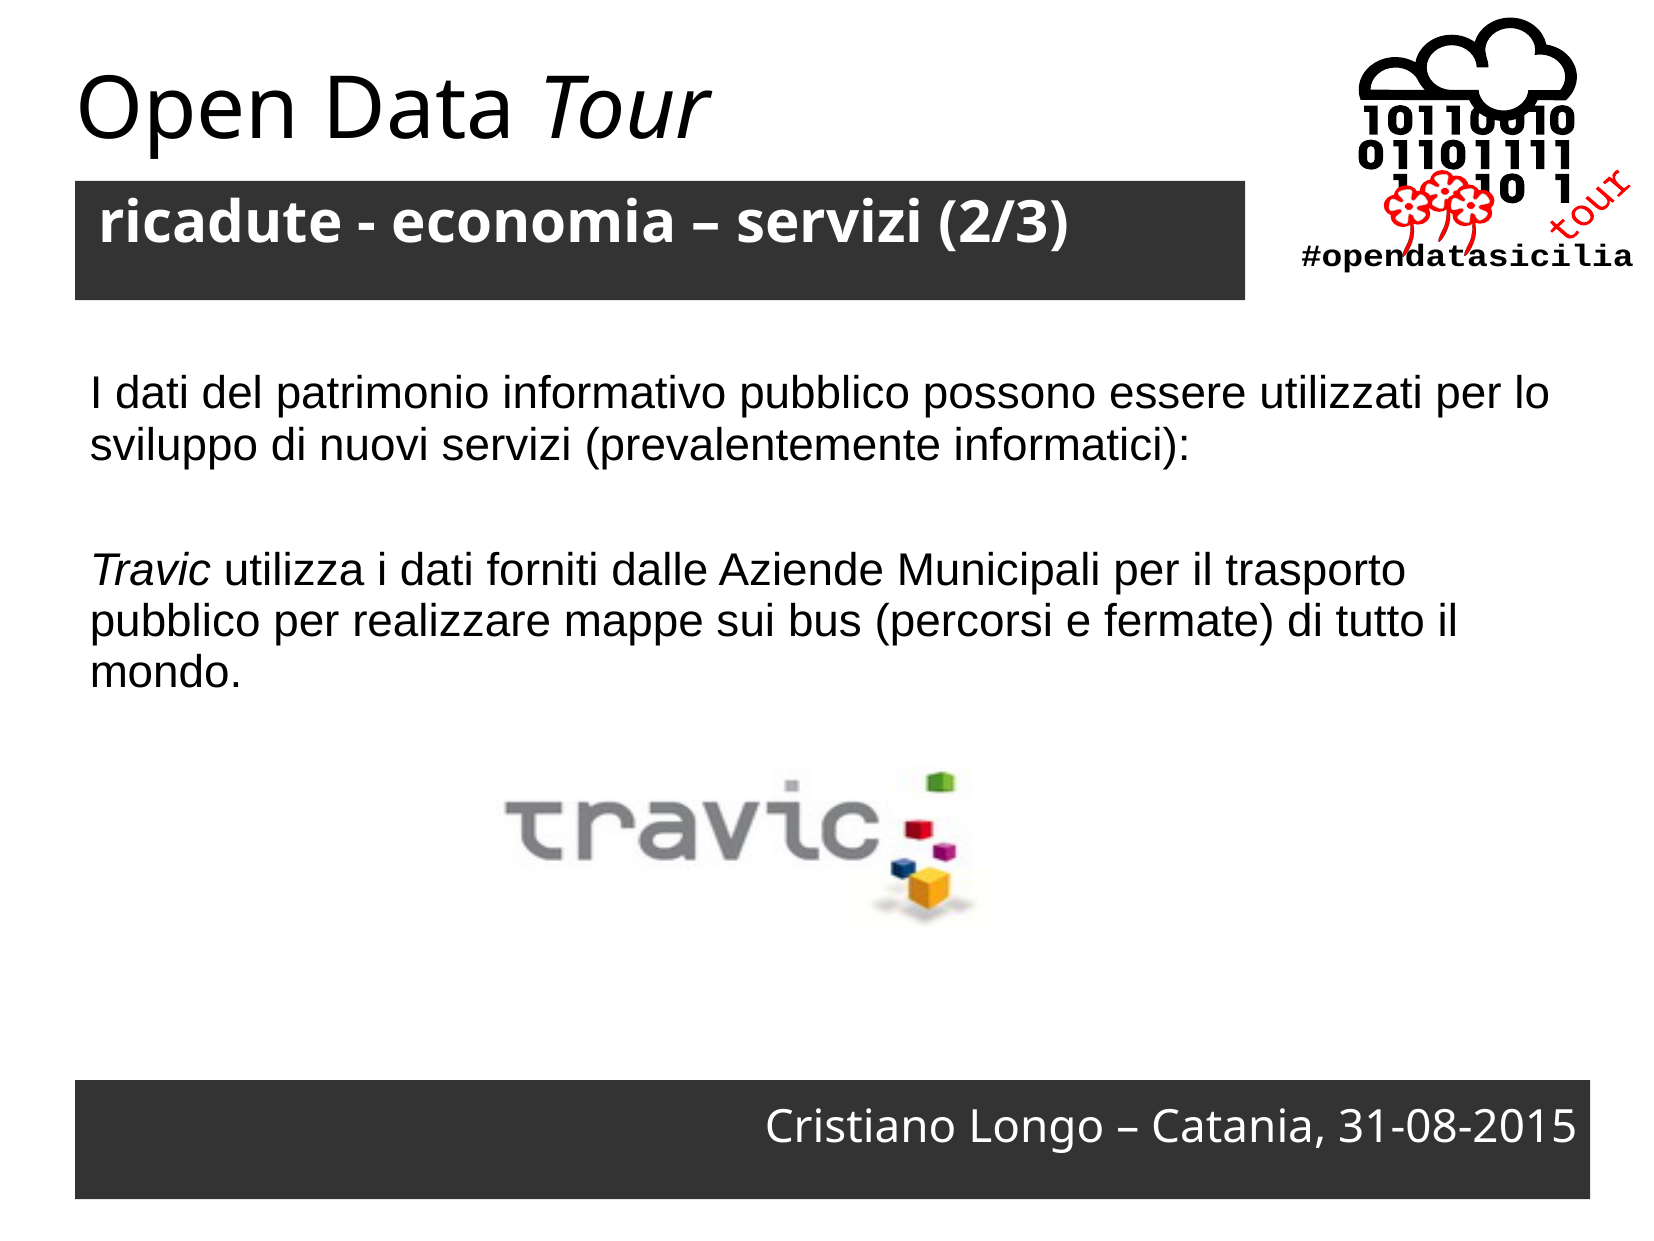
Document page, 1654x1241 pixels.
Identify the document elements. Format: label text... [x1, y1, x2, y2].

text_box I dati del patrimonio informativo pubblico possono essere utilizzati per lo sviluppo di nuovi servizi (prevalentemente informatici): [75, 360, 1591, 478]
picture [1302, 17, 1633, 273]
list Open Data Tour [75, 45, 1246, 165]
list ricadute - economia – servizi (2/3) [75, 180, 1246, 301]
picture [495, 766, 991, 931]
text_box Travic utilizza i dati forniti dalle Aziende Municipali per il trasporto pubblico per realizzare mappe sui bus (percorsi e fermate) di tutto il mondo. [75, 536, 1546, 706]
list Cristiano Longo – Catania, 31-08-2015 [75, 1080, 1591, 1200]
